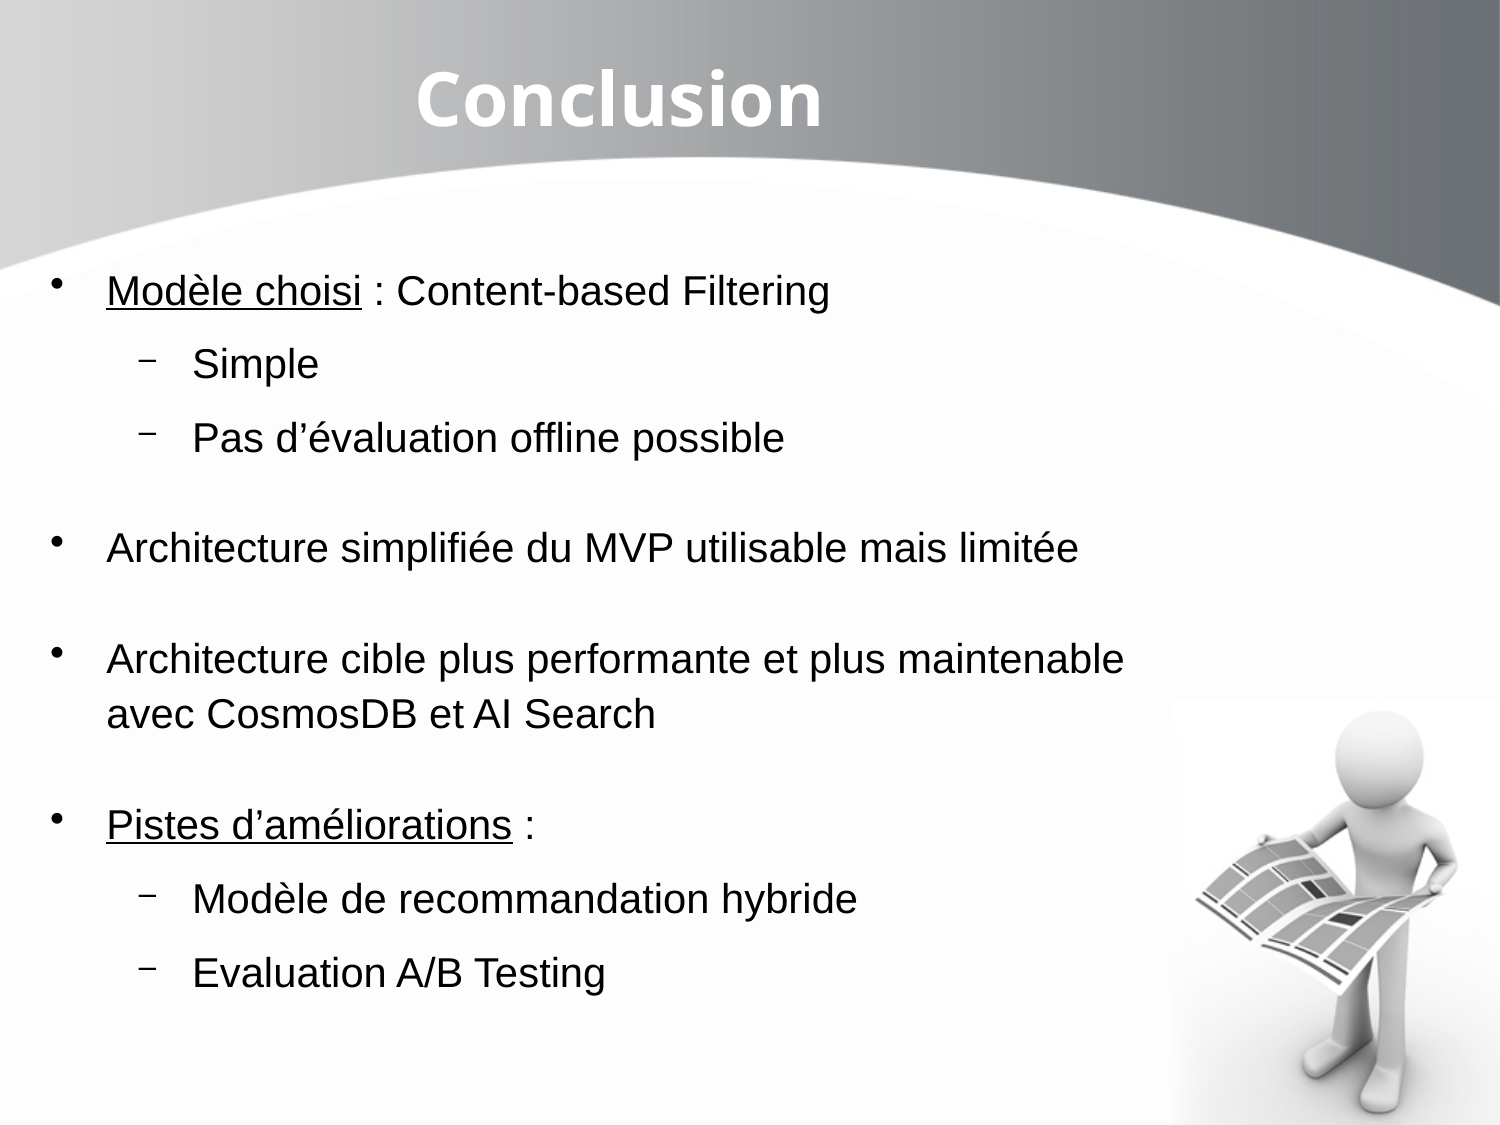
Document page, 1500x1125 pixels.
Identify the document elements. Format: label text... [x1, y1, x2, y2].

title Conclusion [88, 42, 1152, 150]
picture [0, 0, 1500, 1125]
list Modèle choisi : Content-based Filtering Simple Pas d’évaluation offline possible Architecture simplifiée du MVP utilisable mais limitée Architecture cible plus performante et plus maintenable avec CosmosDB et AI Search Pistes d’améliorations : Modèle de recommandation hybride Evaluation A/B Testing [35, 265, 1430, 1094]
